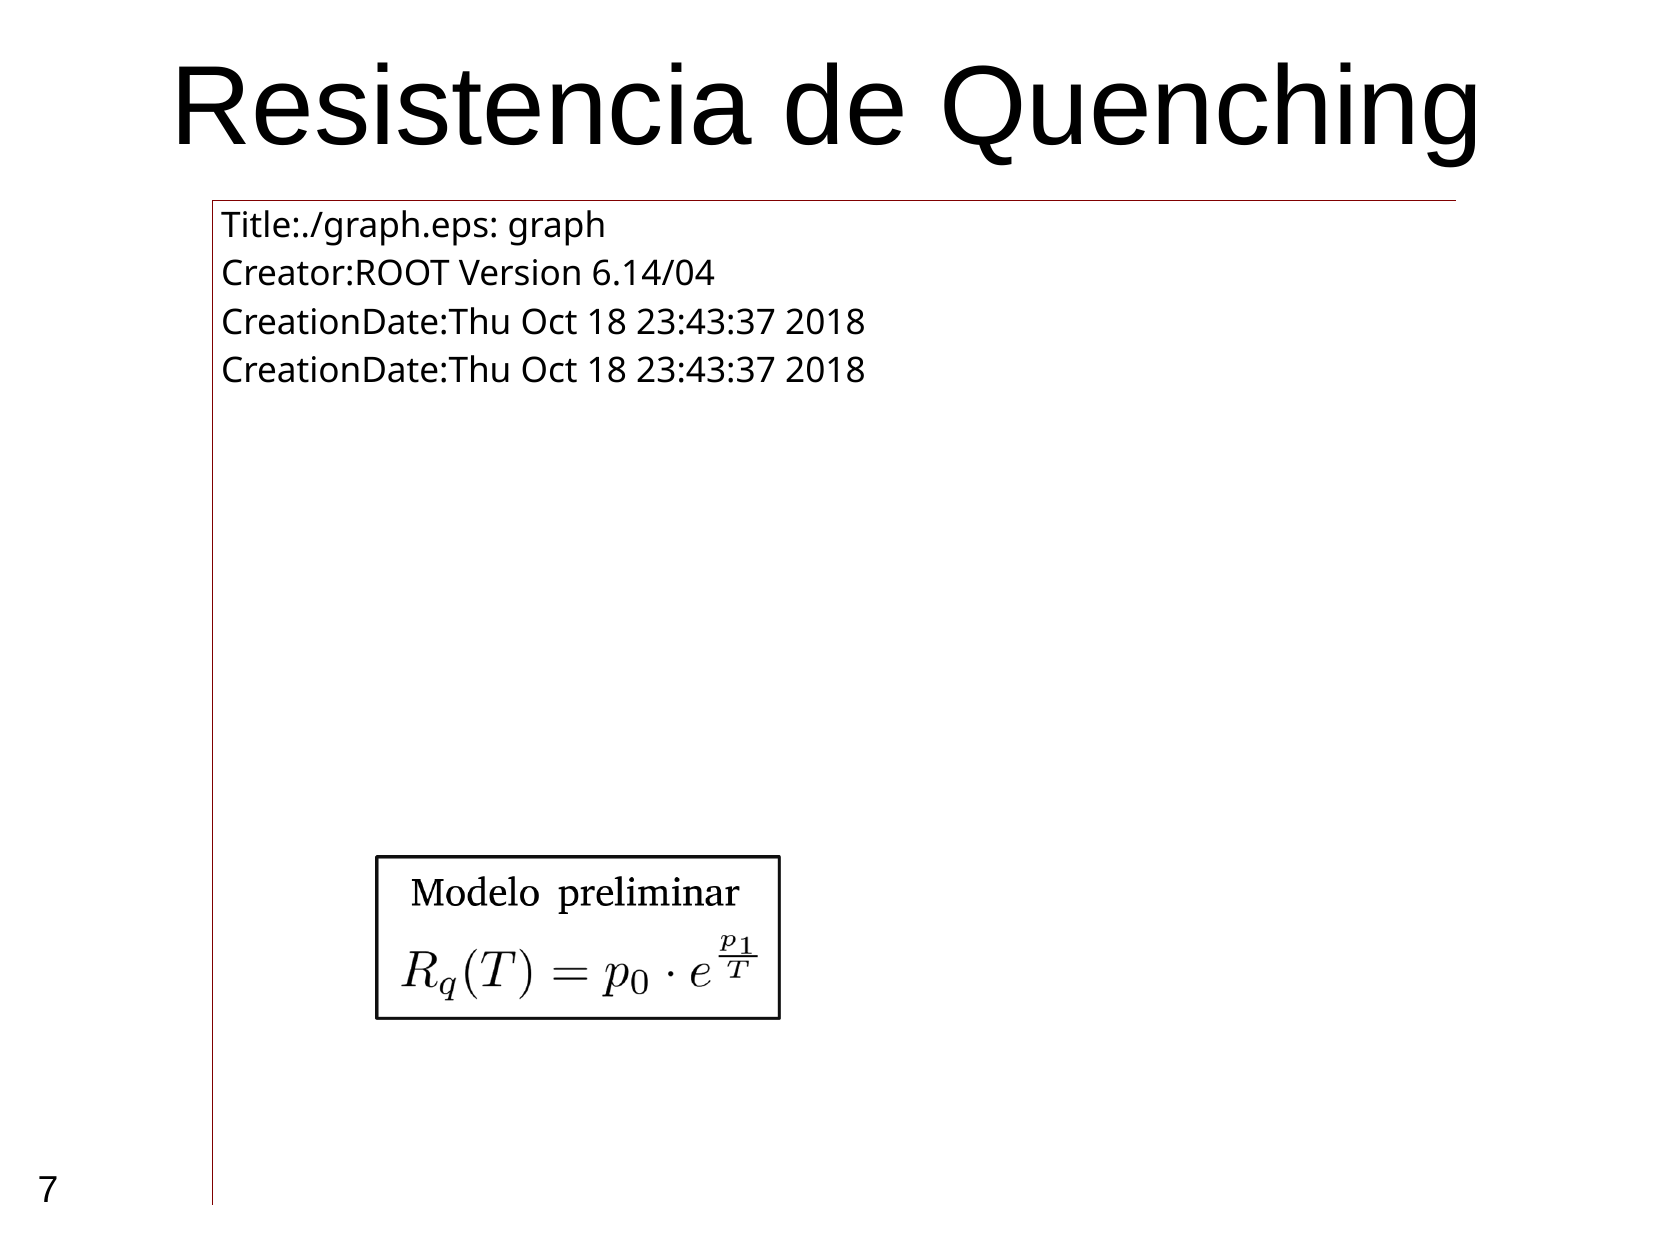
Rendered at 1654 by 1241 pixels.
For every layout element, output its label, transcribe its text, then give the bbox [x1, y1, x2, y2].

text_box <number> [22, 1160, 681, 1222]
picture [209, 197, 1456, 1205]
text_box Resistencia de Quenching [82, 0, 1571, 204]
